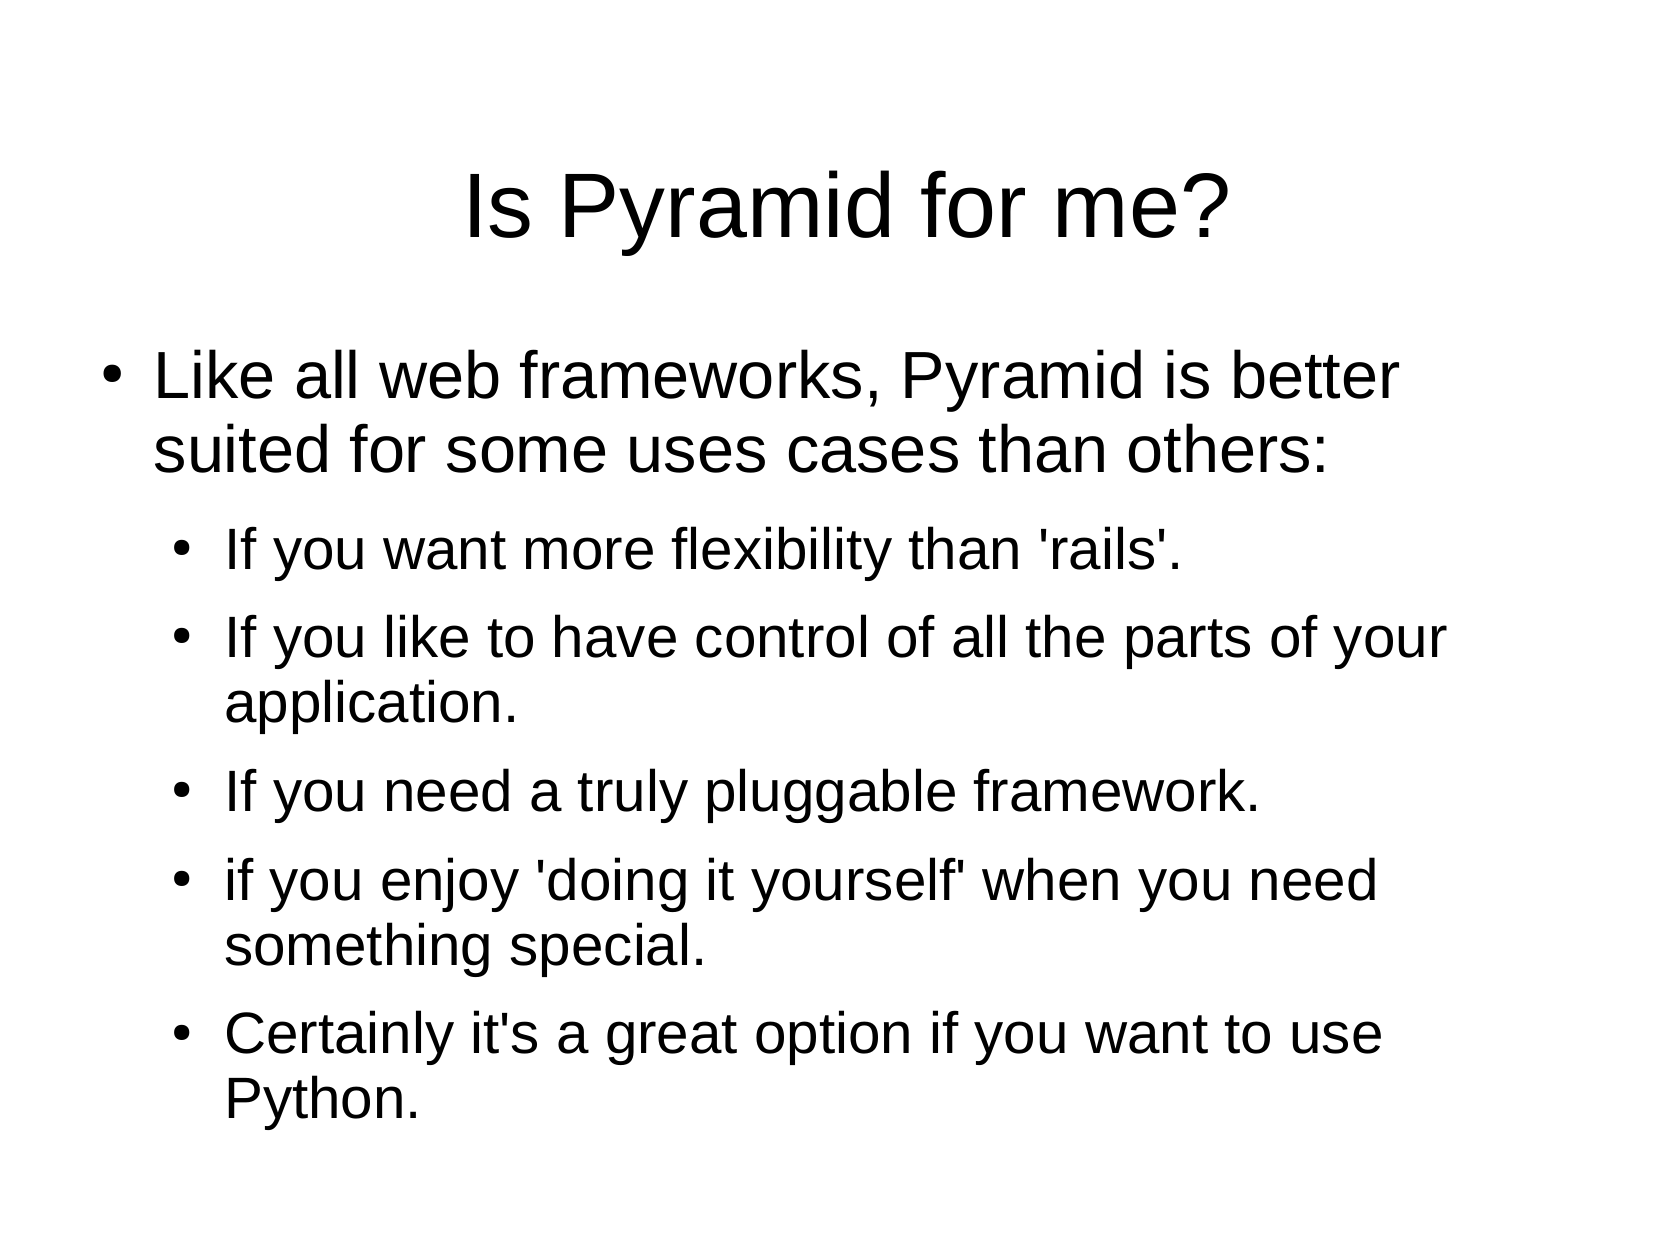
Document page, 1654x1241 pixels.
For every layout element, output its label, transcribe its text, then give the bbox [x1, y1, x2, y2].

list Like all web frameworks, Pyramid is better suited for some uses cases than others: If you want more flexibility than 'rails'. If you like to have control of all the parts of your application. If you need a truly pluggable framework. if you enjoy 'doing it yourself' when you need something special. Certainly it's a great option if you want to use Python. [82, 337, 1571, 1157]
title Is Pyramid for me? [82, 112, 1612, 301]
